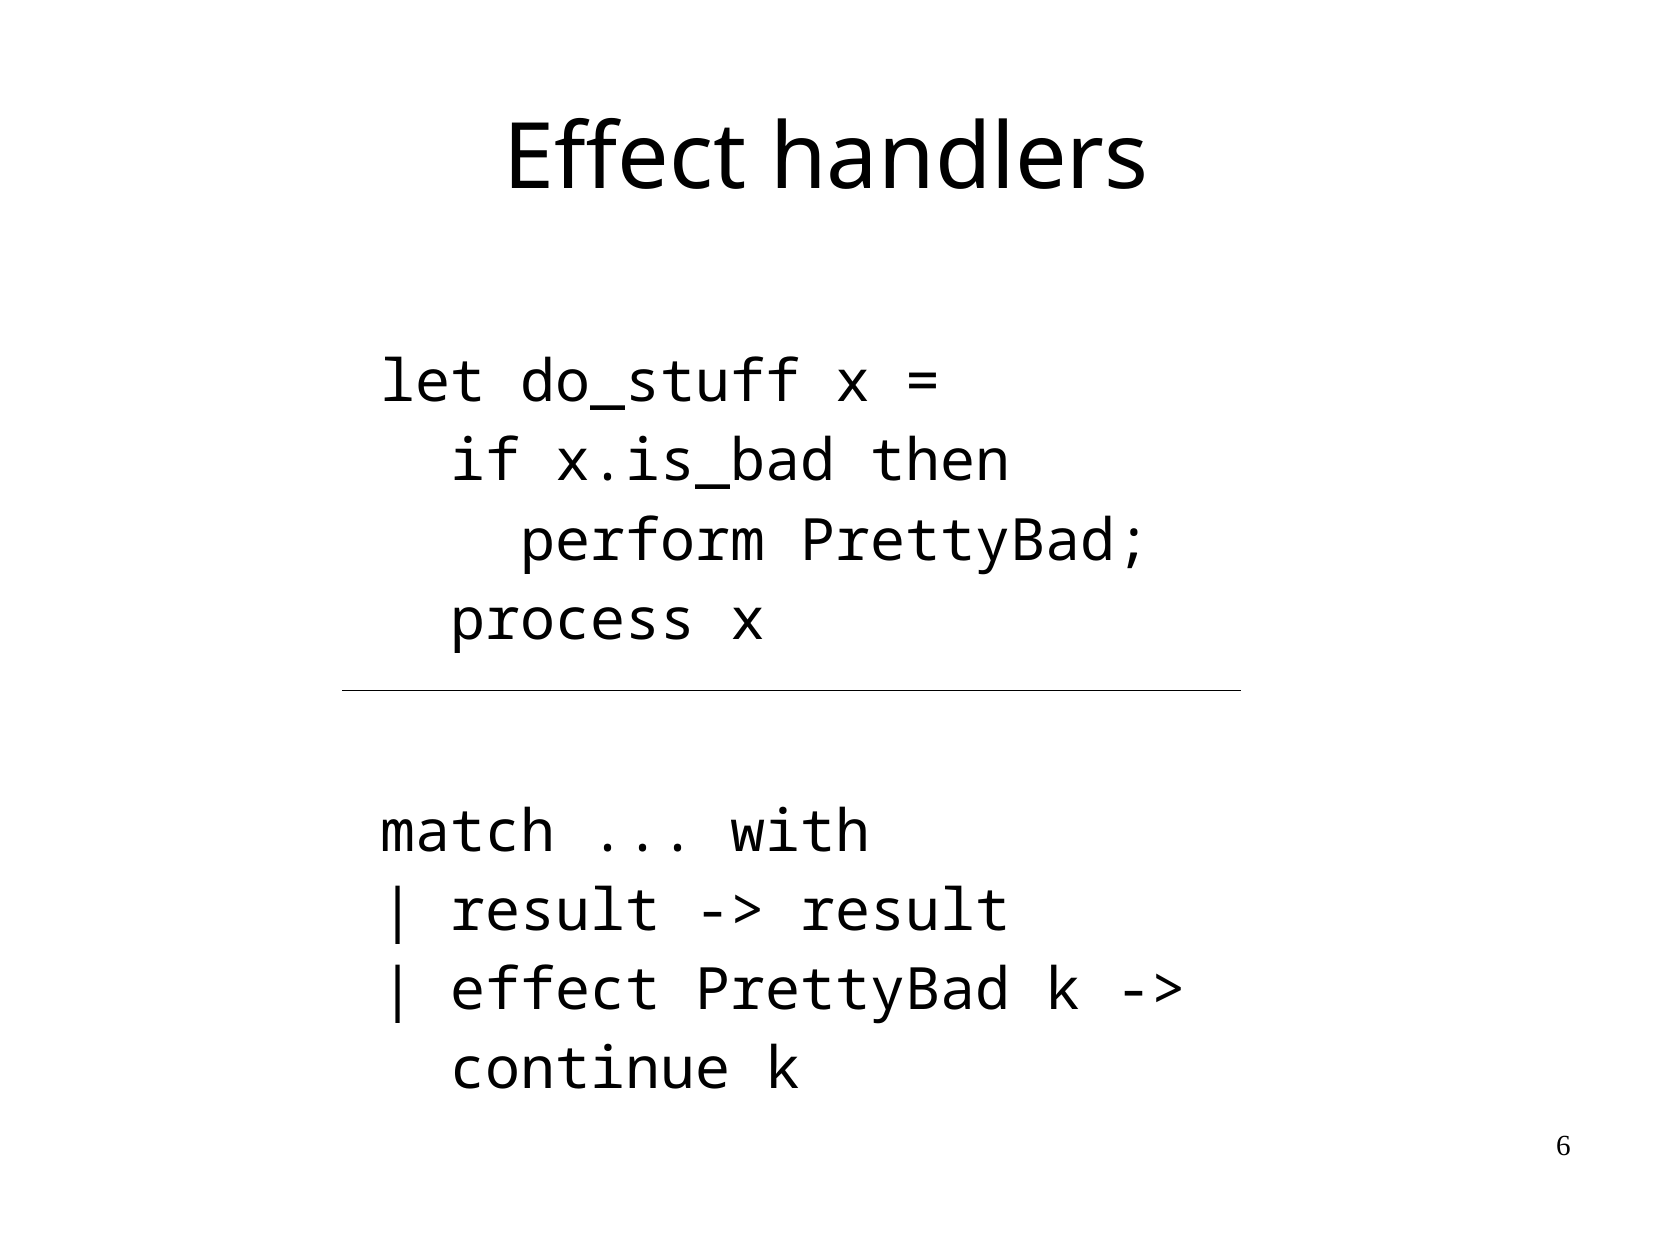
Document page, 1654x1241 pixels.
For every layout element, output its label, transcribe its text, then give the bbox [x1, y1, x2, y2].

title Effect handlers [82, 49, 1571, 257]
text_box let do_stuff x = if x.is_bad then perform PrettyBad; process x [366, 331, 1264, 686]
text_box match ... with | result -> result | effect PrettyBad k -> continue k [366, 781, 1312, 1135]
